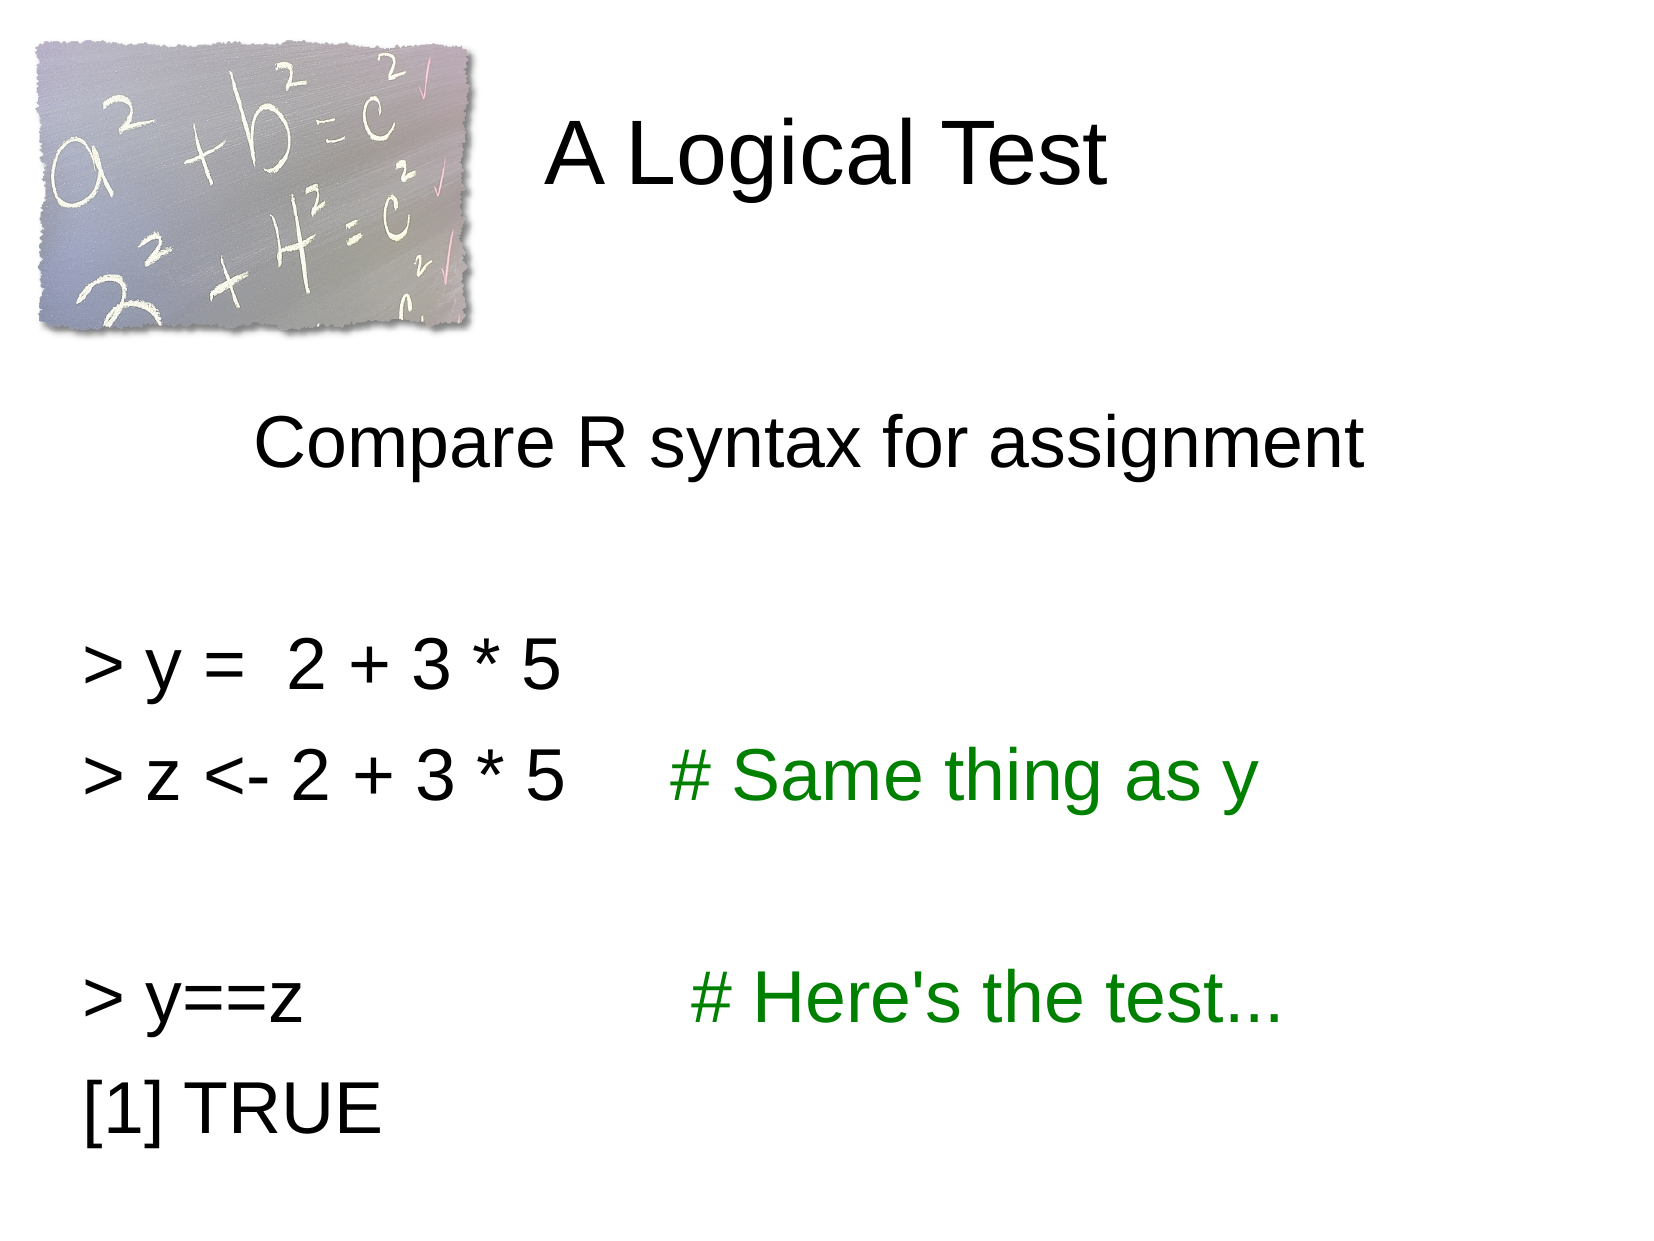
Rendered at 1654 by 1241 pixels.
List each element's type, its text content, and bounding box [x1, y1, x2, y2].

list Compare R syntax for assignment > y = 2 + 3 * 5 > z <- 2 + 3 * 5 # Same thing as y > y==z # Here's the test... [1] TRUE [82, 290, 1538, 1186]
title A Logical Test [481, 49, 1571, 257]
picture [30, 35, 481, 341]
